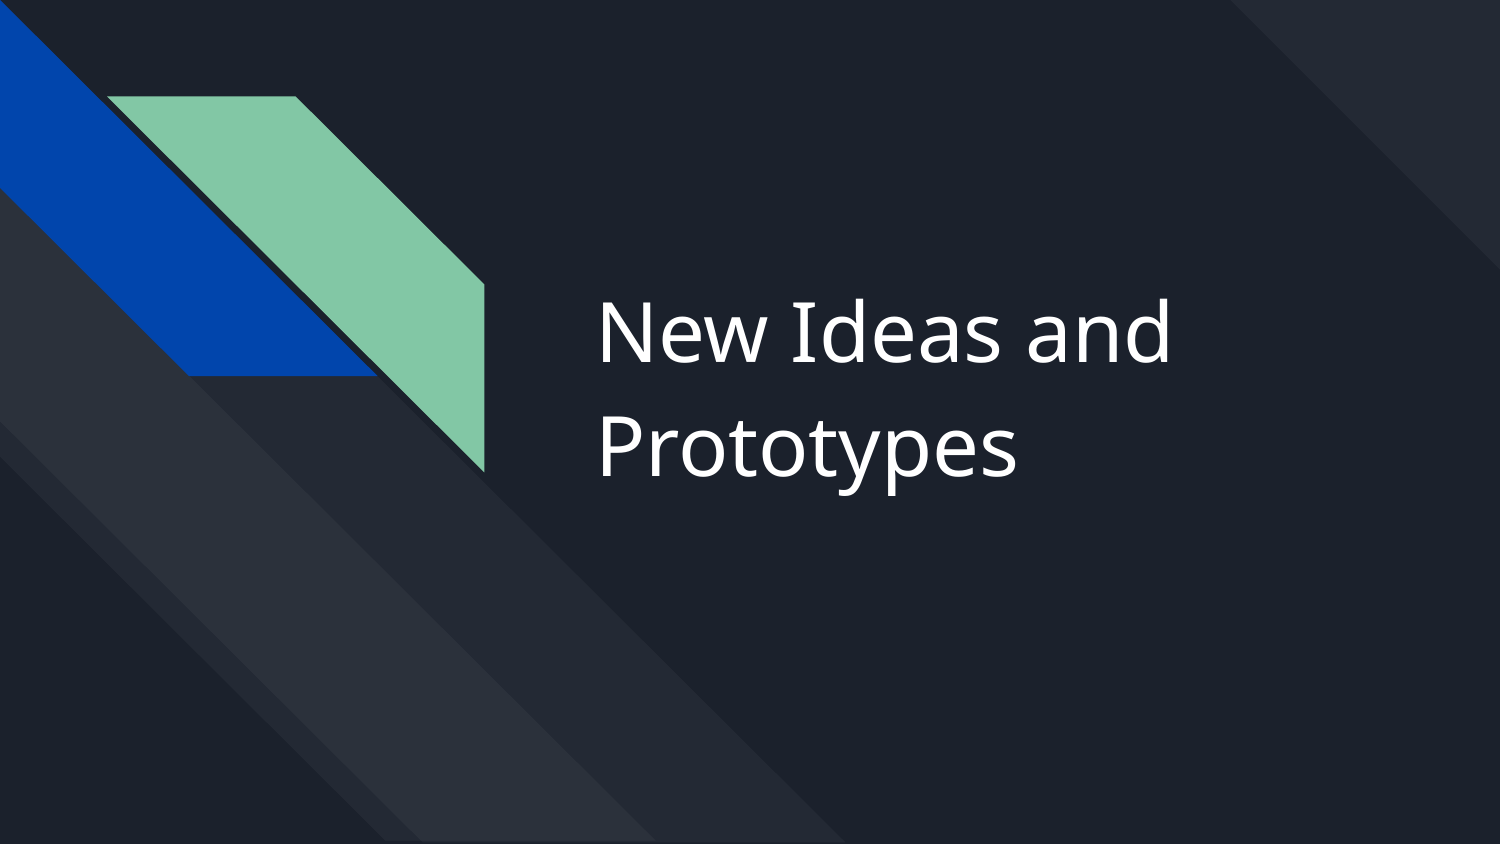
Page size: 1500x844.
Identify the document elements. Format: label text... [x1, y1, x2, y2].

title New Ideas and Prototypes [580, 258, 1404, 518]
